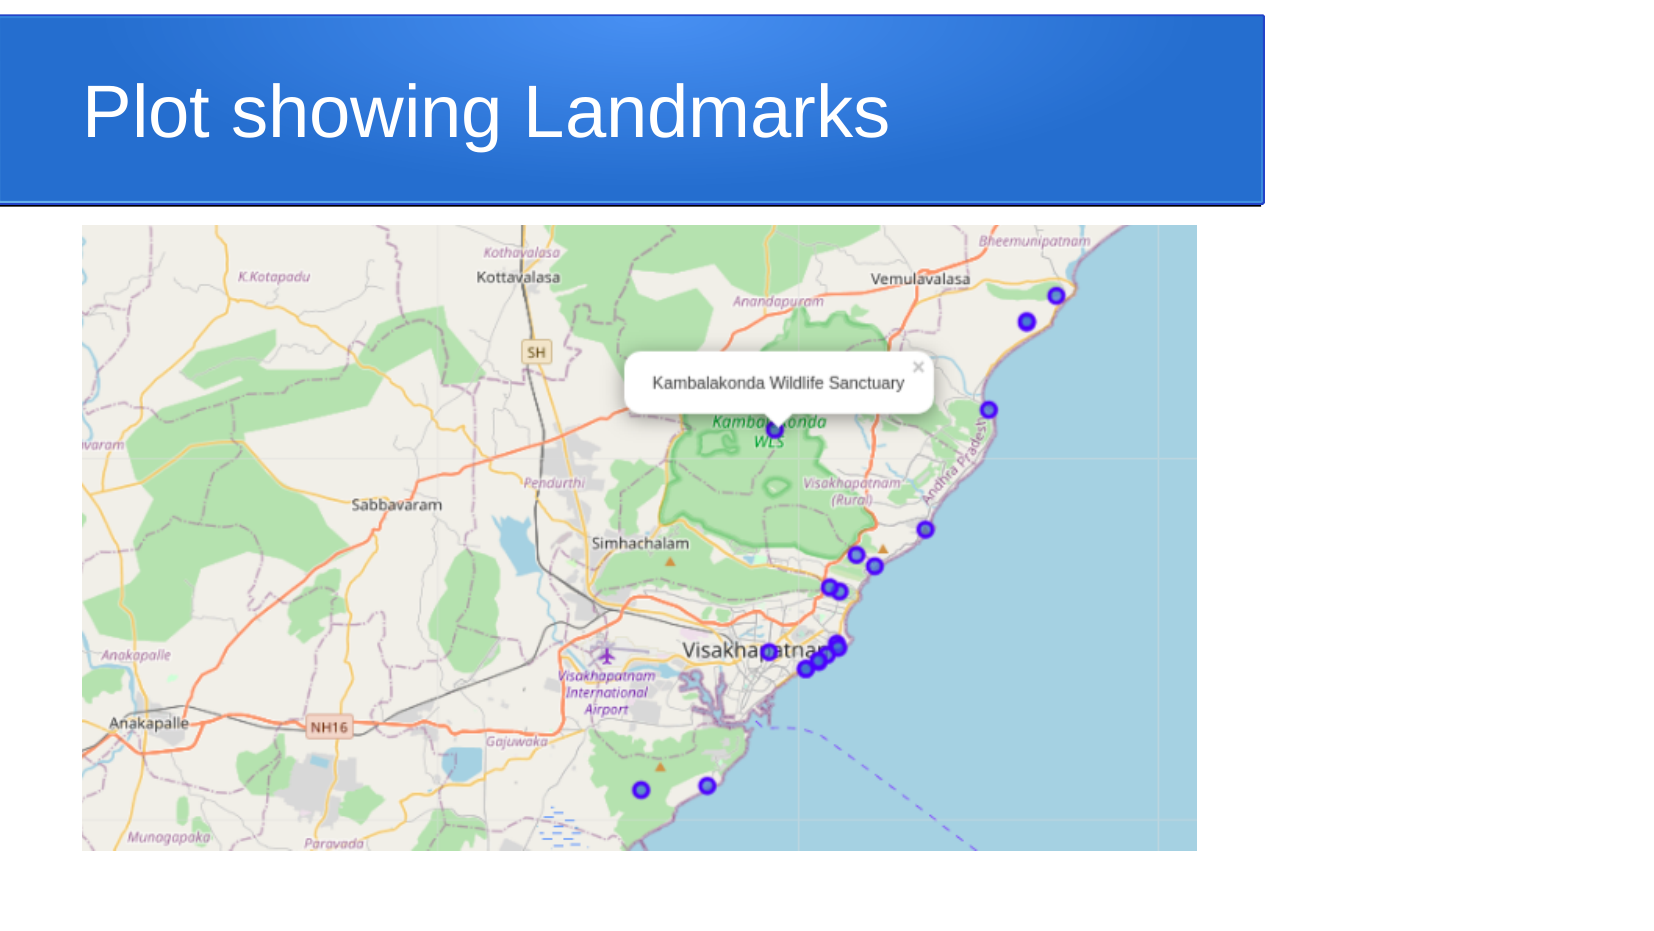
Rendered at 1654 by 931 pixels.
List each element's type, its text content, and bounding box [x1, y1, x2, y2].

title Plot showing Landmarks [82, 35, 1235, 189]
picture [82, 225, 1197, 851]
